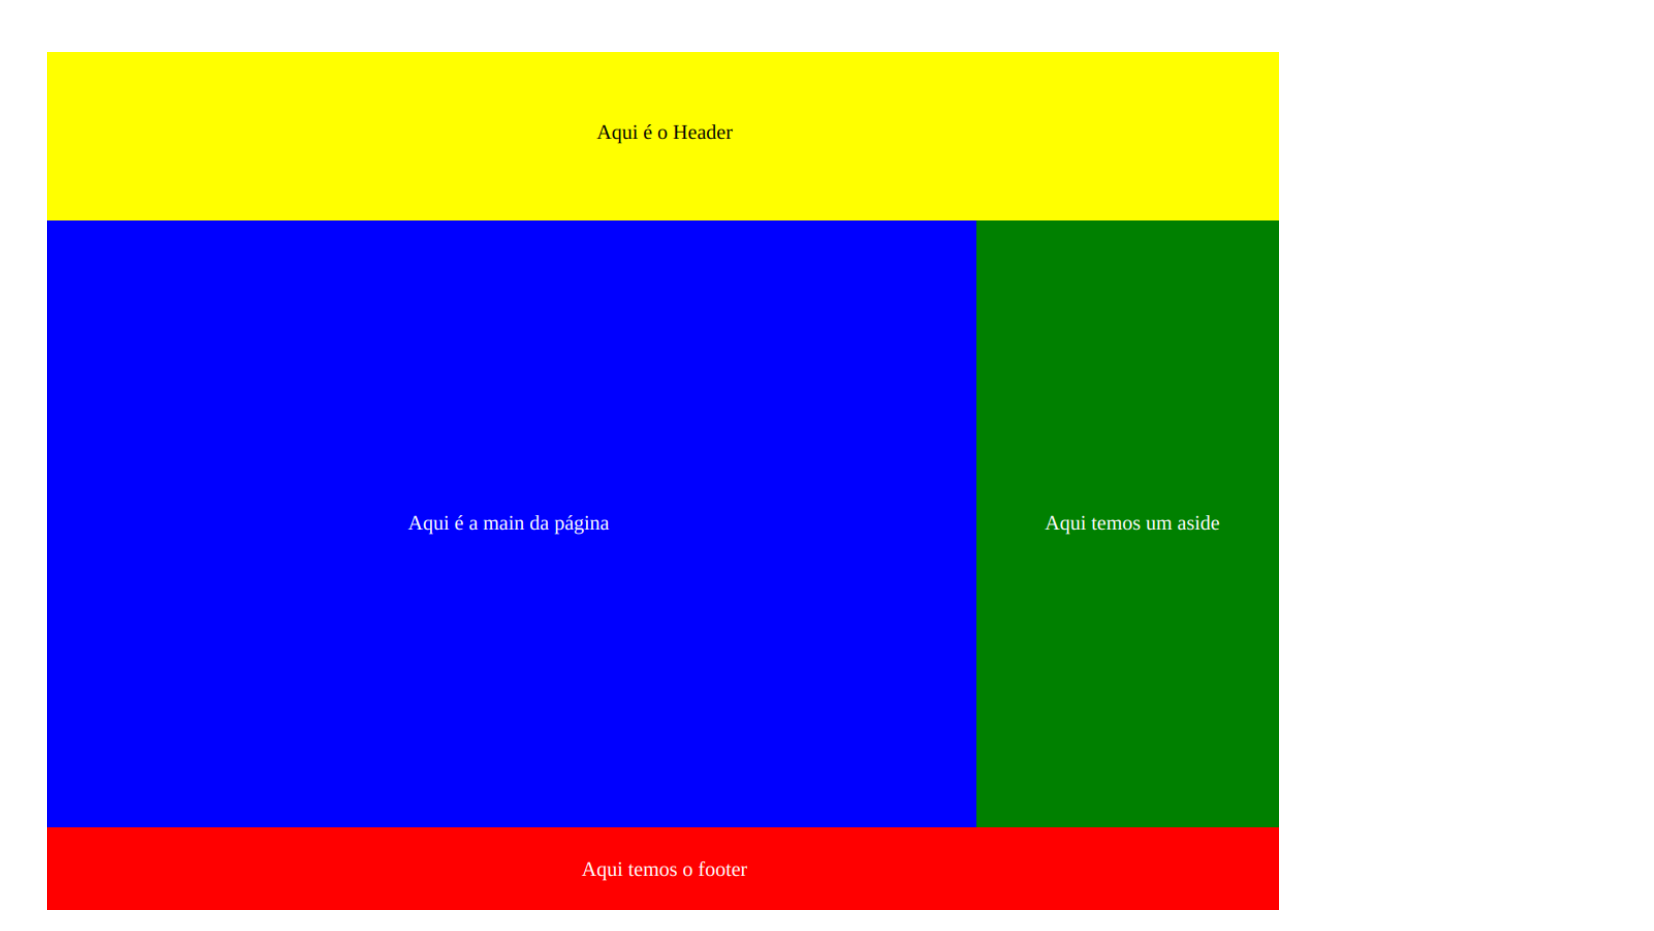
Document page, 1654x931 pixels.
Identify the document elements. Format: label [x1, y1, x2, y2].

picture [47, 52, 1279, 910]
